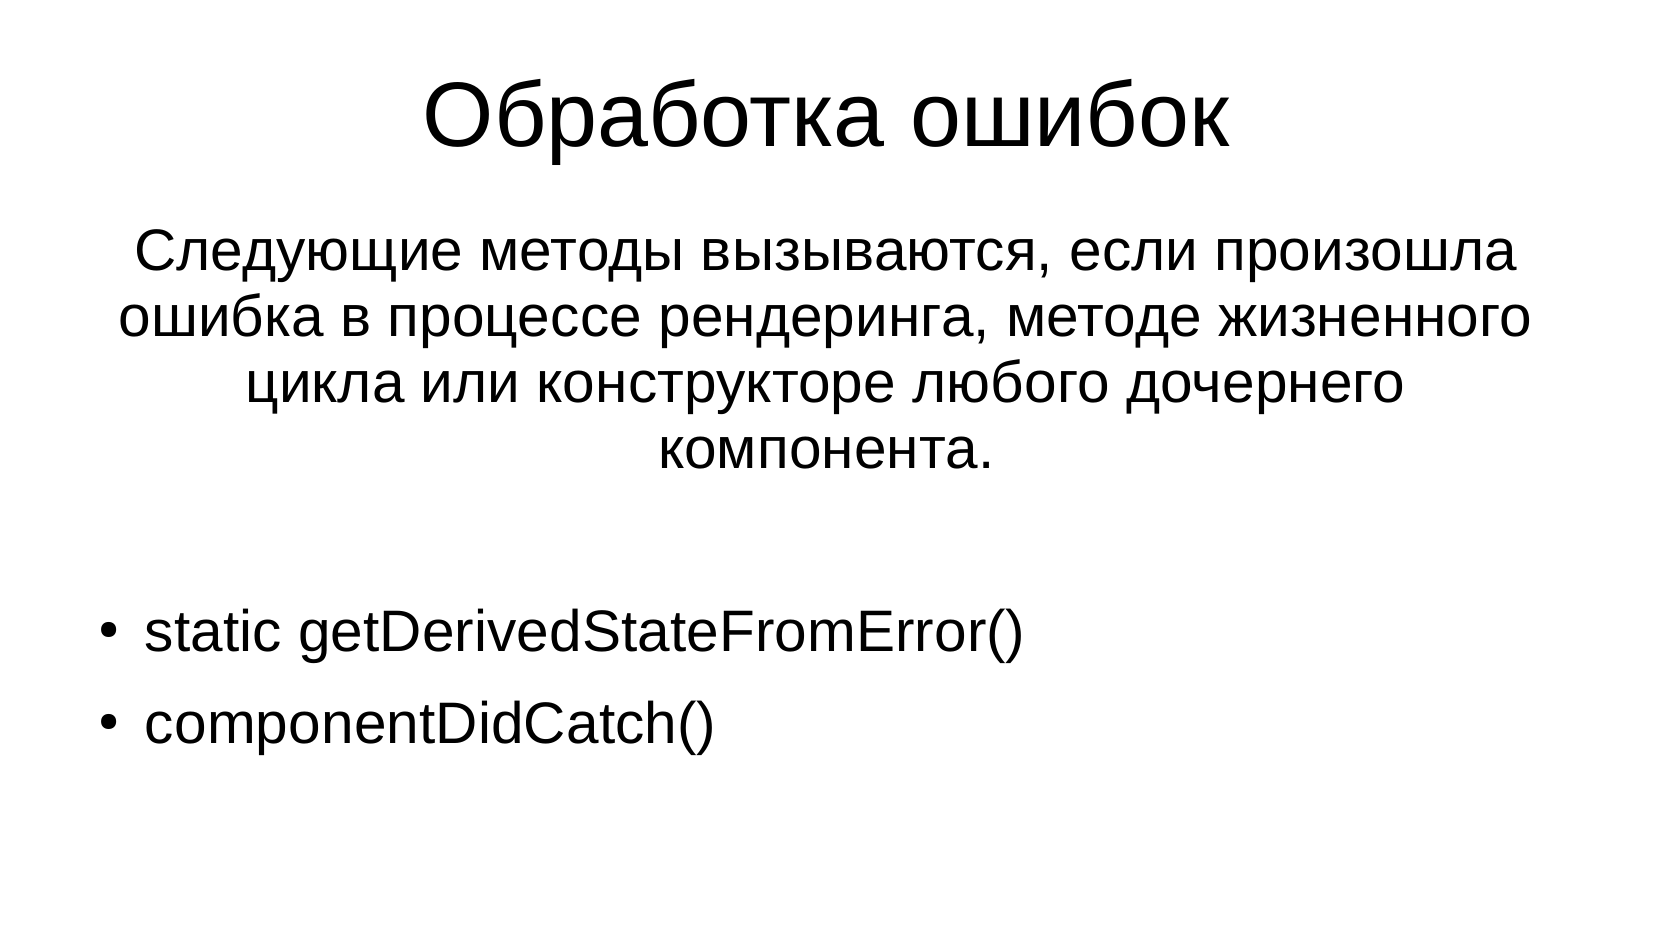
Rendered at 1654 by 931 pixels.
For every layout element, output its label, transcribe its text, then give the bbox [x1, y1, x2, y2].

title Обработка ошибок [82, 37, 1571, 193]
list Следующие методы вызываются, если произошла ошибка в процессе рендеринга, методе жизненного цикла или конструкторе любого дочернего компонента. static getDerivedStateFromError() componentDidCatch() [82, 217, 1571, 758]
